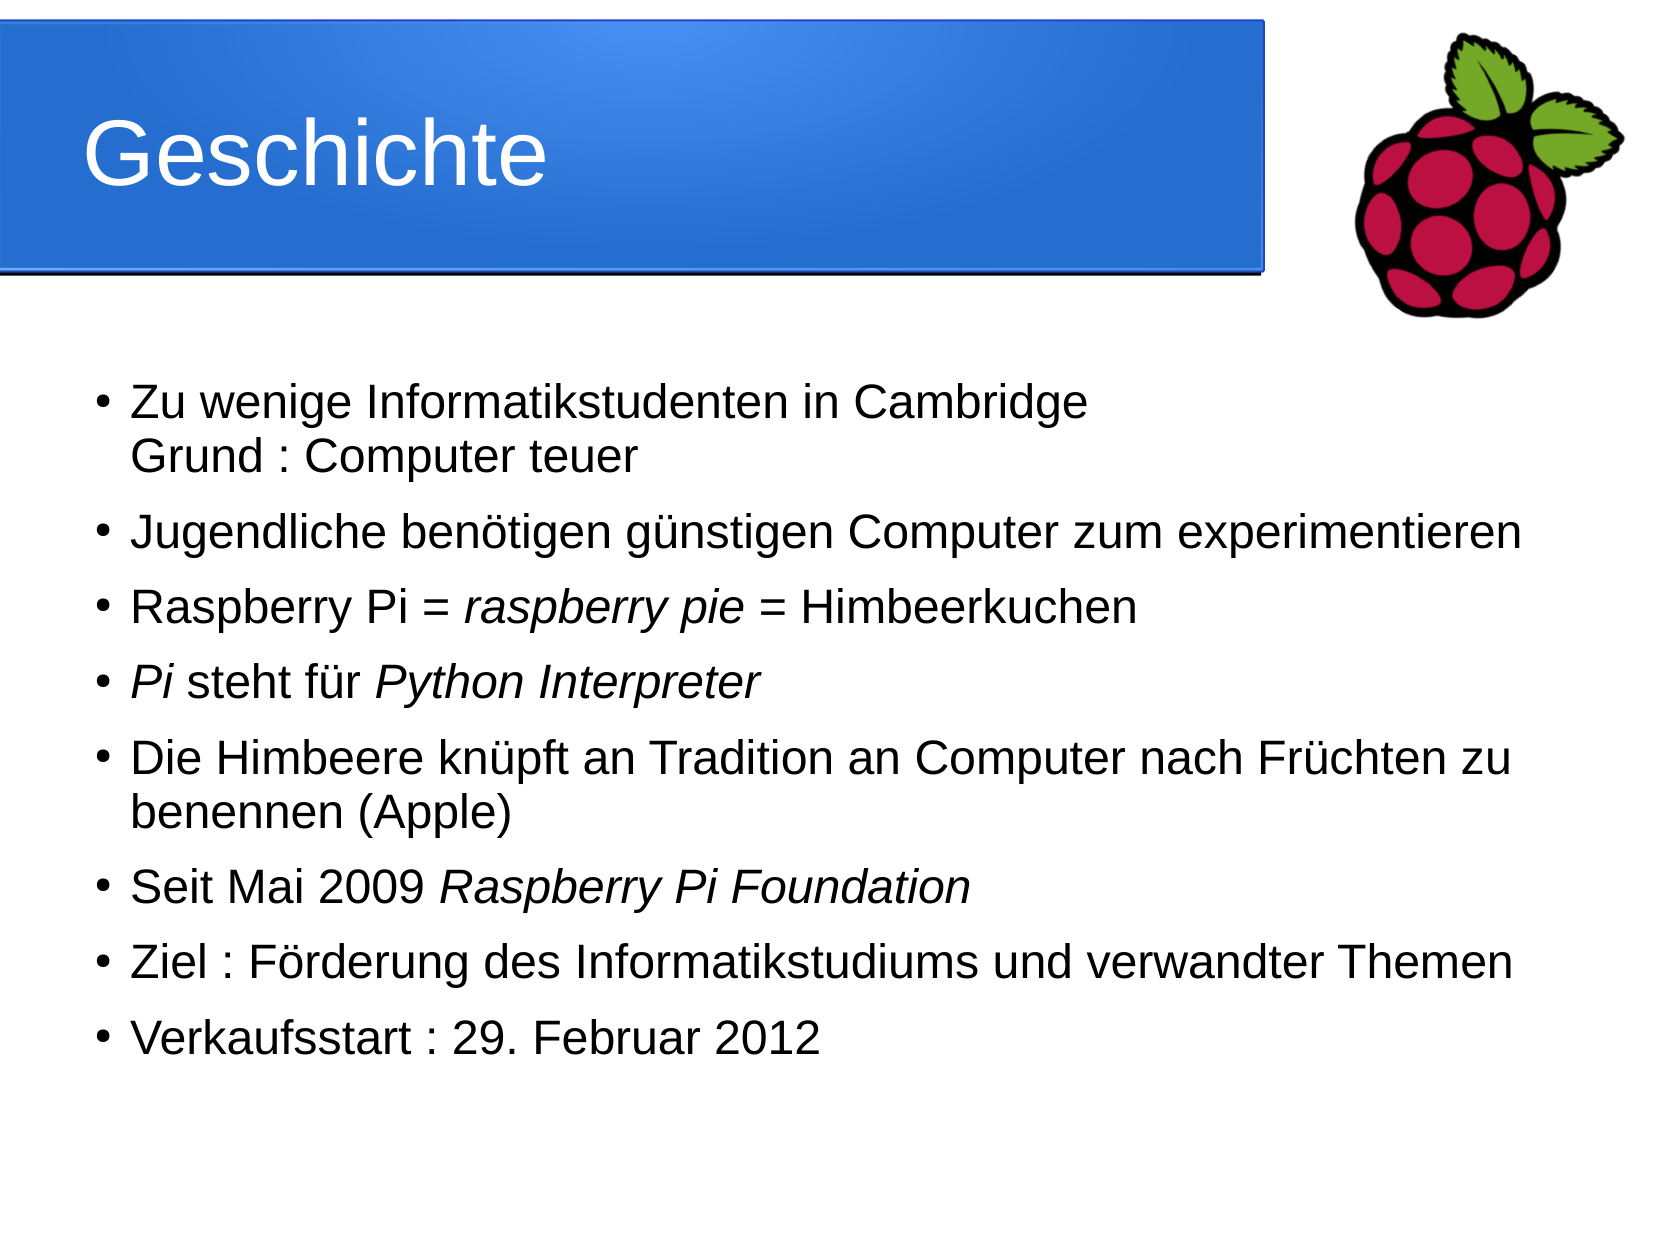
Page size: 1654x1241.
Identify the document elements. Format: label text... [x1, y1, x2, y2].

title Geschichte [82, 49, 1250, 257]
list Zu wenige Informatikstudenten in Cambridge Grund : Computer teuer Jugendliche benötigen günstigen Computer zum experimentieren Raspberry Pi = raspberry pie = Himbeerkuchen Pi steht für Python Interpreter Die Himbeere knüpft an Tradition an Computer nach Früchten zu benennen (Apple) Seit Mai 2009 Raspberry Pi Foundation Ziel : Förderung des Informatikstudiums und verwandter Themen Verkaufsstart : 29. Februar 2012 [82, 375, 1538, 1095]
picture [1305, 15, 1642, 370]
